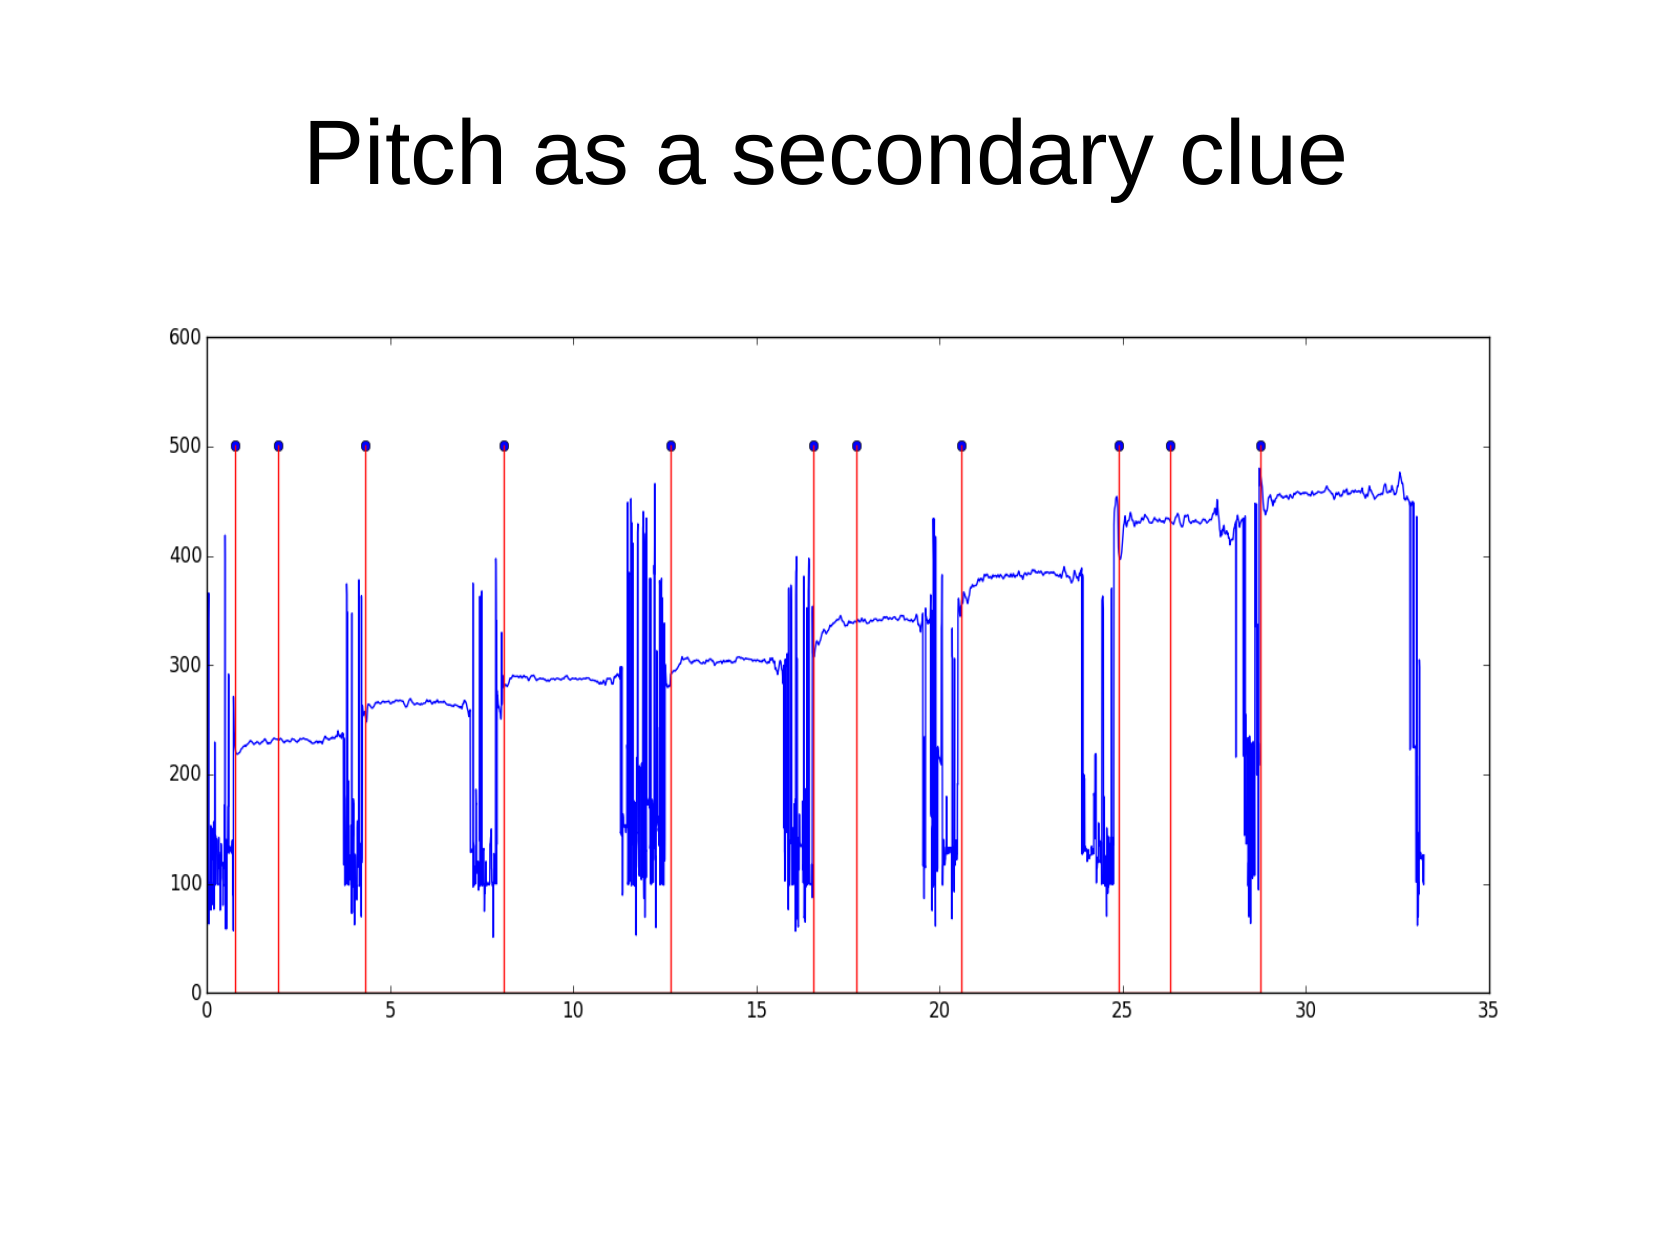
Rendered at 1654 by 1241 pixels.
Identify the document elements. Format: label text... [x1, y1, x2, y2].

title Pitch as a secondary clue [82, 49, 1571, 256]
picture [0, 256, 1654, 1075]
